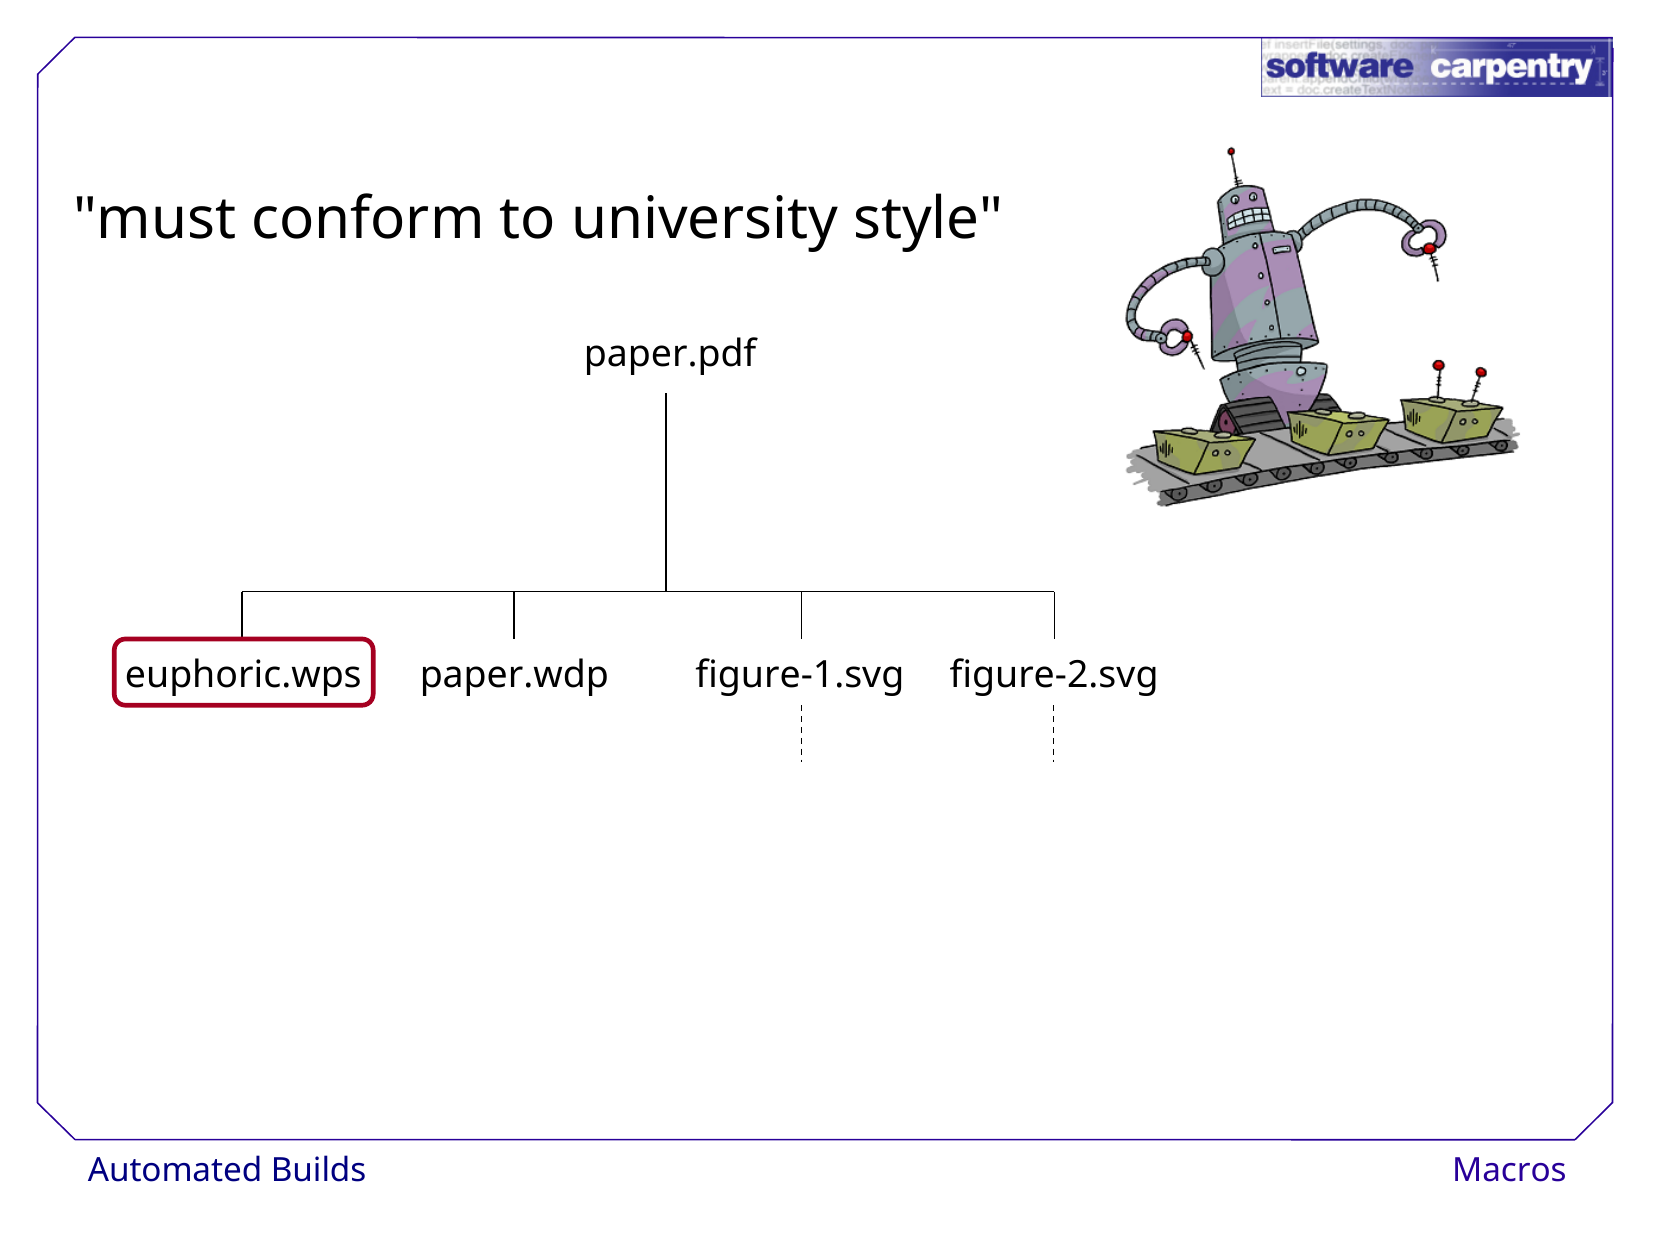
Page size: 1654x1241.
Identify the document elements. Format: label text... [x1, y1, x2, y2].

text_box figure-2.svg [859, 620, 1249, 704]
text_box paper.pdf [494, 298, 847, 382]
picture [1110, 128, 1526, 522]
text_box "must conform to university style" [58, 138, 1110, 259]
text_box paper.wdp [330, 642, 370, 702]
text_box euphoric.wps [35, 620, 330, 704]
text_box paper.wdp [330, 620, 700, 704]
text_box figure-1.svg [700, 620, 859, 704]
picture [1261, 39, 1613, 97]
text_box euphoric.wps [117, 642, 330, 702]
